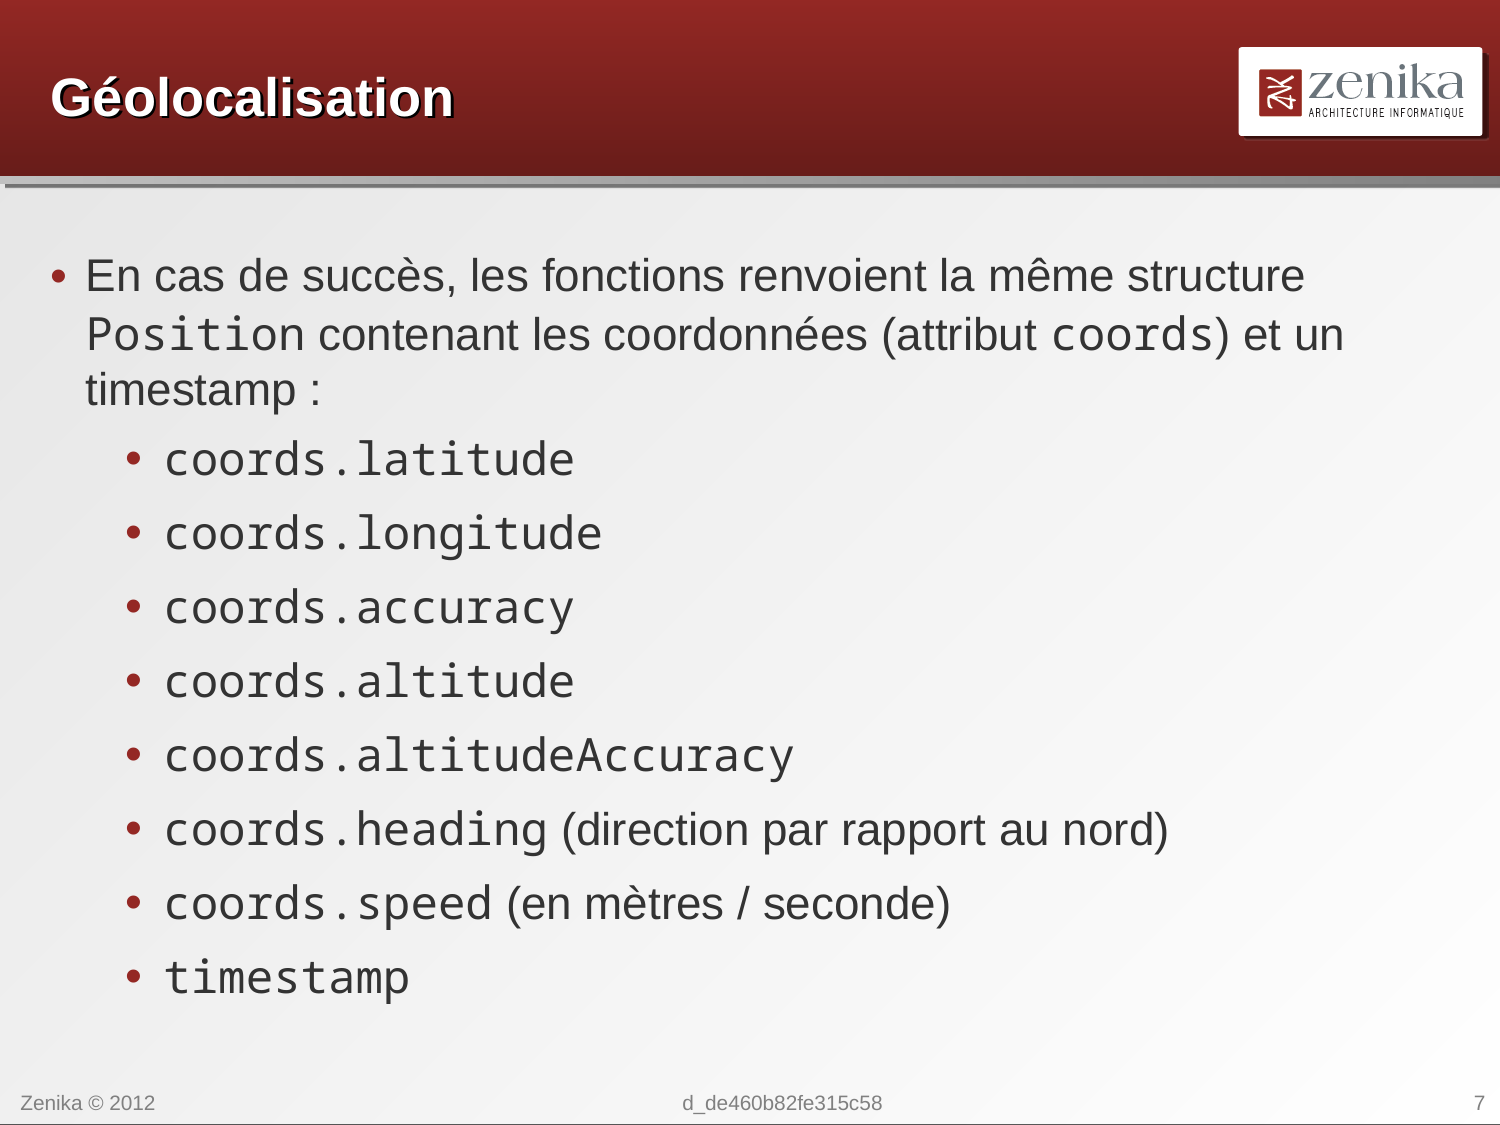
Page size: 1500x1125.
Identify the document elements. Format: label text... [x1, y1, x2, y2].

title Géolocalisation [50, 15, 1206, 180]
picture [1257, 58, 1464, 125]
list En cas de succès, les fonctions renvoient la même structure Position contenant les coordonnées (attribut coords) et un timestamp : coords.latitude coords.longitude coords.accuracy coords.altitude coords.altitudeAccuracy coords.heading (direction par rapport au nord) coords.speed (en mètres / seconde) timestamp [50, 249, 1435, 1079]
